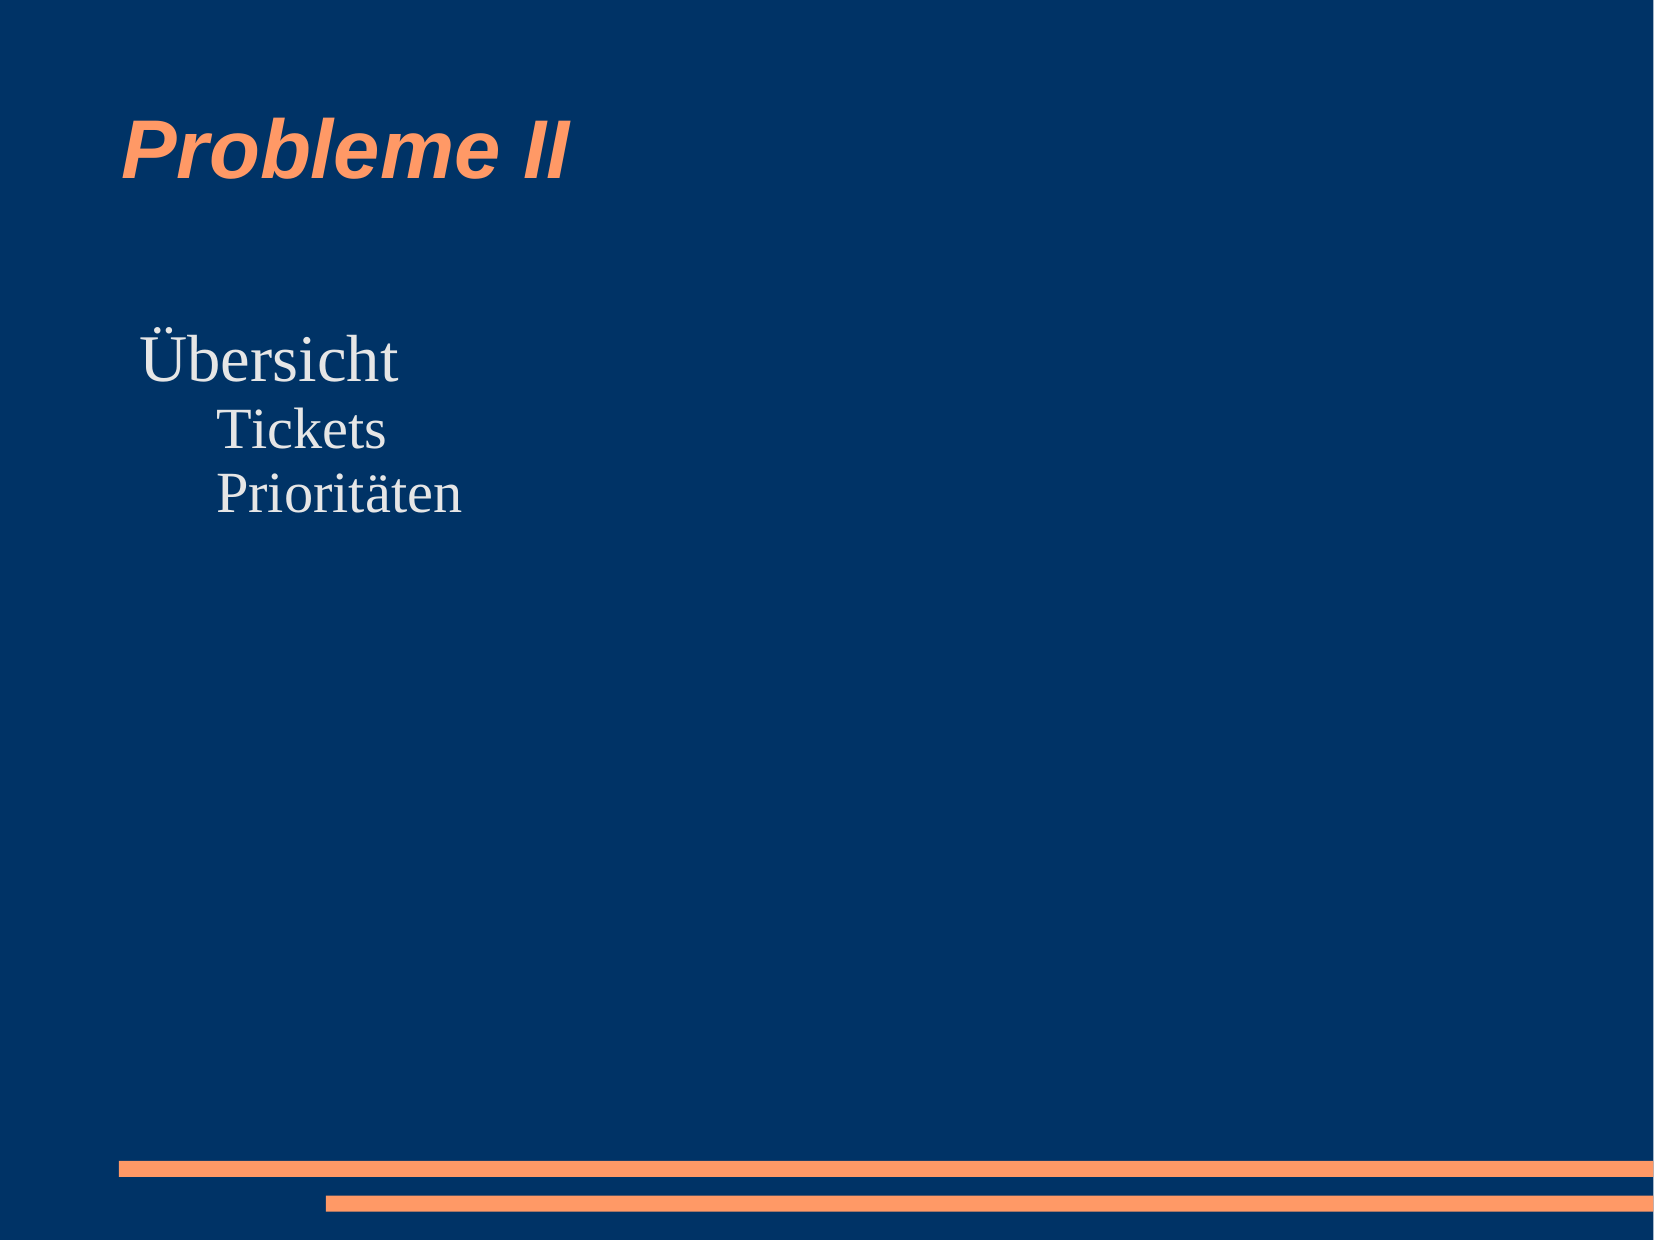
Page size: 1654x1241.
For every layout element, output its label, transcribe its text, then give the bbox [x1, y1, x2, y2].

list Übersicht Tickets Prioritäten [121, 322, 1561, 1133]
title Probleme II [121, 46, 1534, 254]
